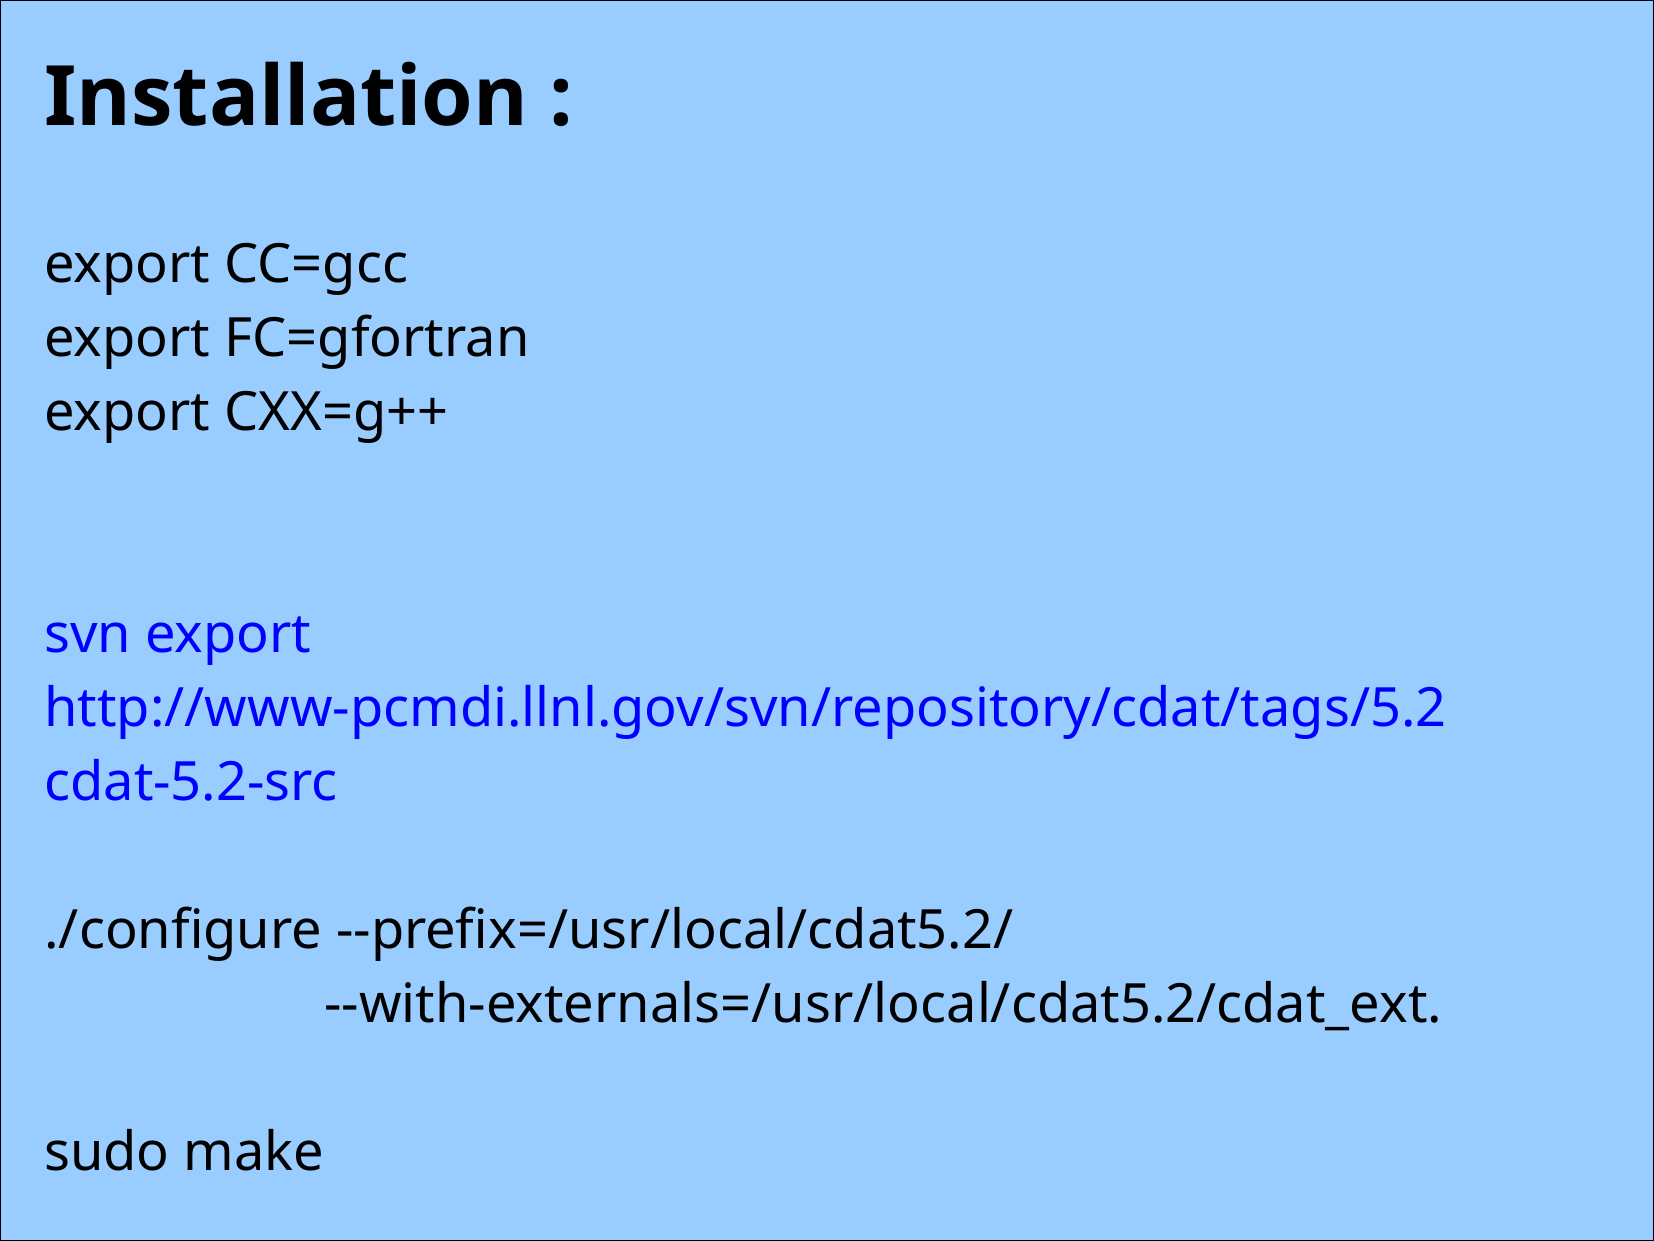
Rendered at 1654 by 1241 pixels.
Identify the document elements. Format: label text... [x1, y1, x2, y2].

text_box Installation : export CC=gcc export FC=gfortran export CXX=g++ svn export http://www-pcmdi.llnl.gov/svn/repository/cdat/tags/5.2 cdat-5.2-src ./configure --prefix=/usr/local/cdat5.2/ --with-externals=/usr/local/cdat5.2/cdat_ext. sudo make [29, 29, 1595, 1228]
text_box [0, 0, 1654, 1241]
